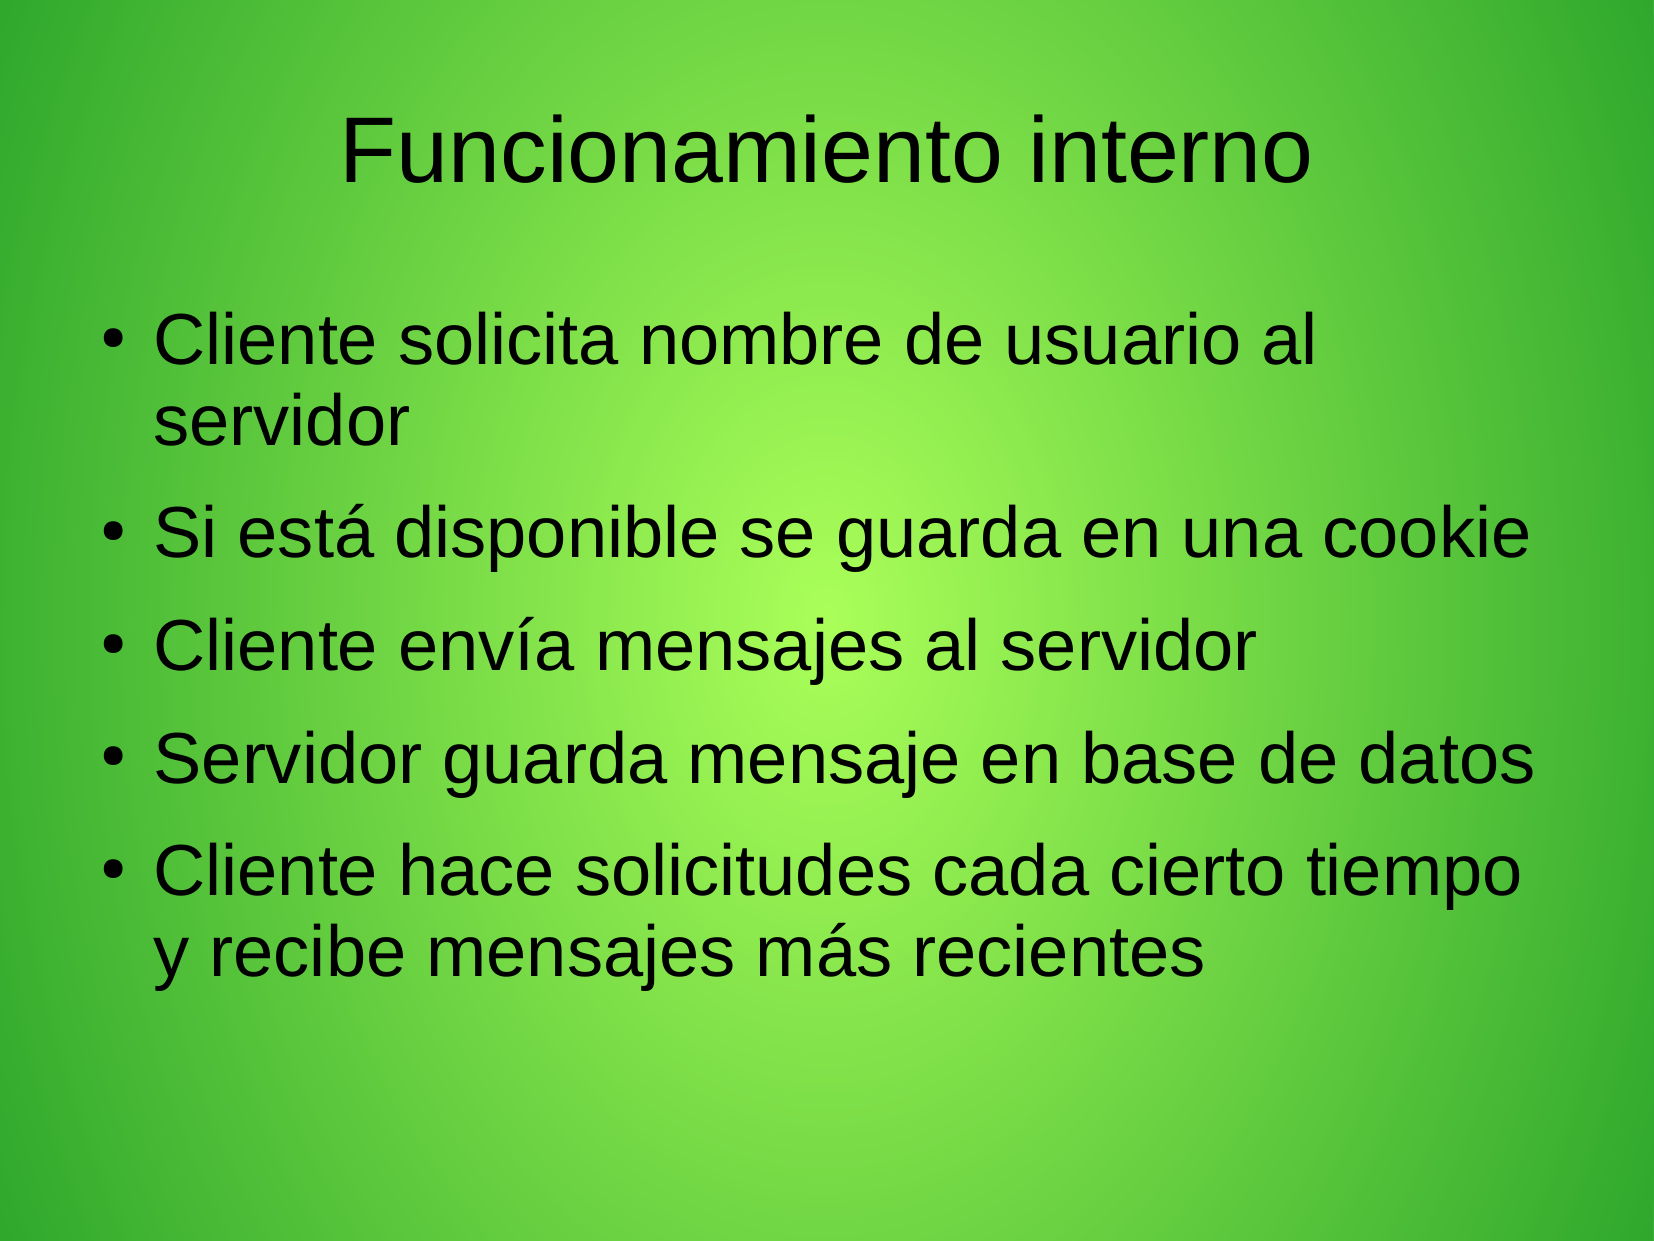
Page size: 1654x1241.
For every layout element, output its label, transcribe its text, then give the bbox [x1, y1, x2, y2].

list Cliente solicita nombre de usuario al servidor Si está disponible se guarda en una cookie Cliente envía mensajes al servidor Servidor guarda mensaje en base de datos Cliente hace solicitudes cada cierto tiempo y recibe mensajes más recientes [82, 299, 1571, 1019]
title Funcionamiento interno [82, 47, 1571, 252]
